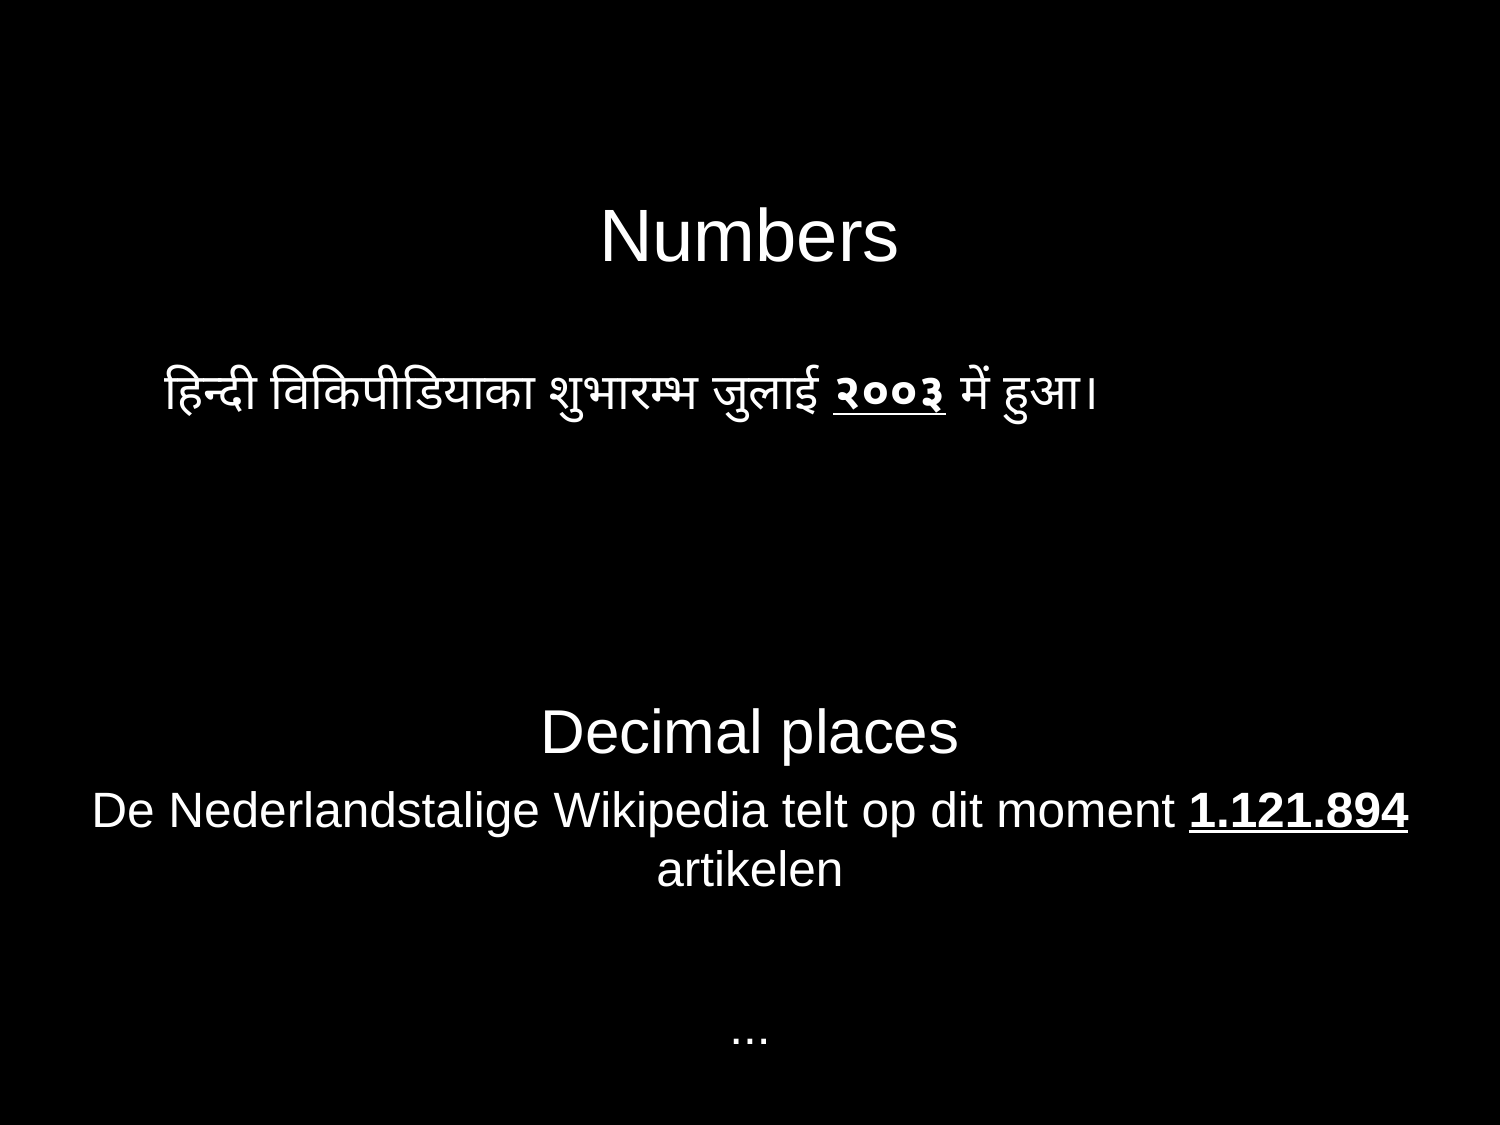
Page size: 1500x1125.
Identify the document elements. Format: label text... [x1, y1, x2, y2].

list Numbers हिन्दी विकिपीडियाका शुभारम्भ जुलाई २००३ में हुआ। Decimal places De Nederlandstalige Wikipedia telt op dit moment 1.121.894 artikelen ... [75, 53, 1425, 1078]
